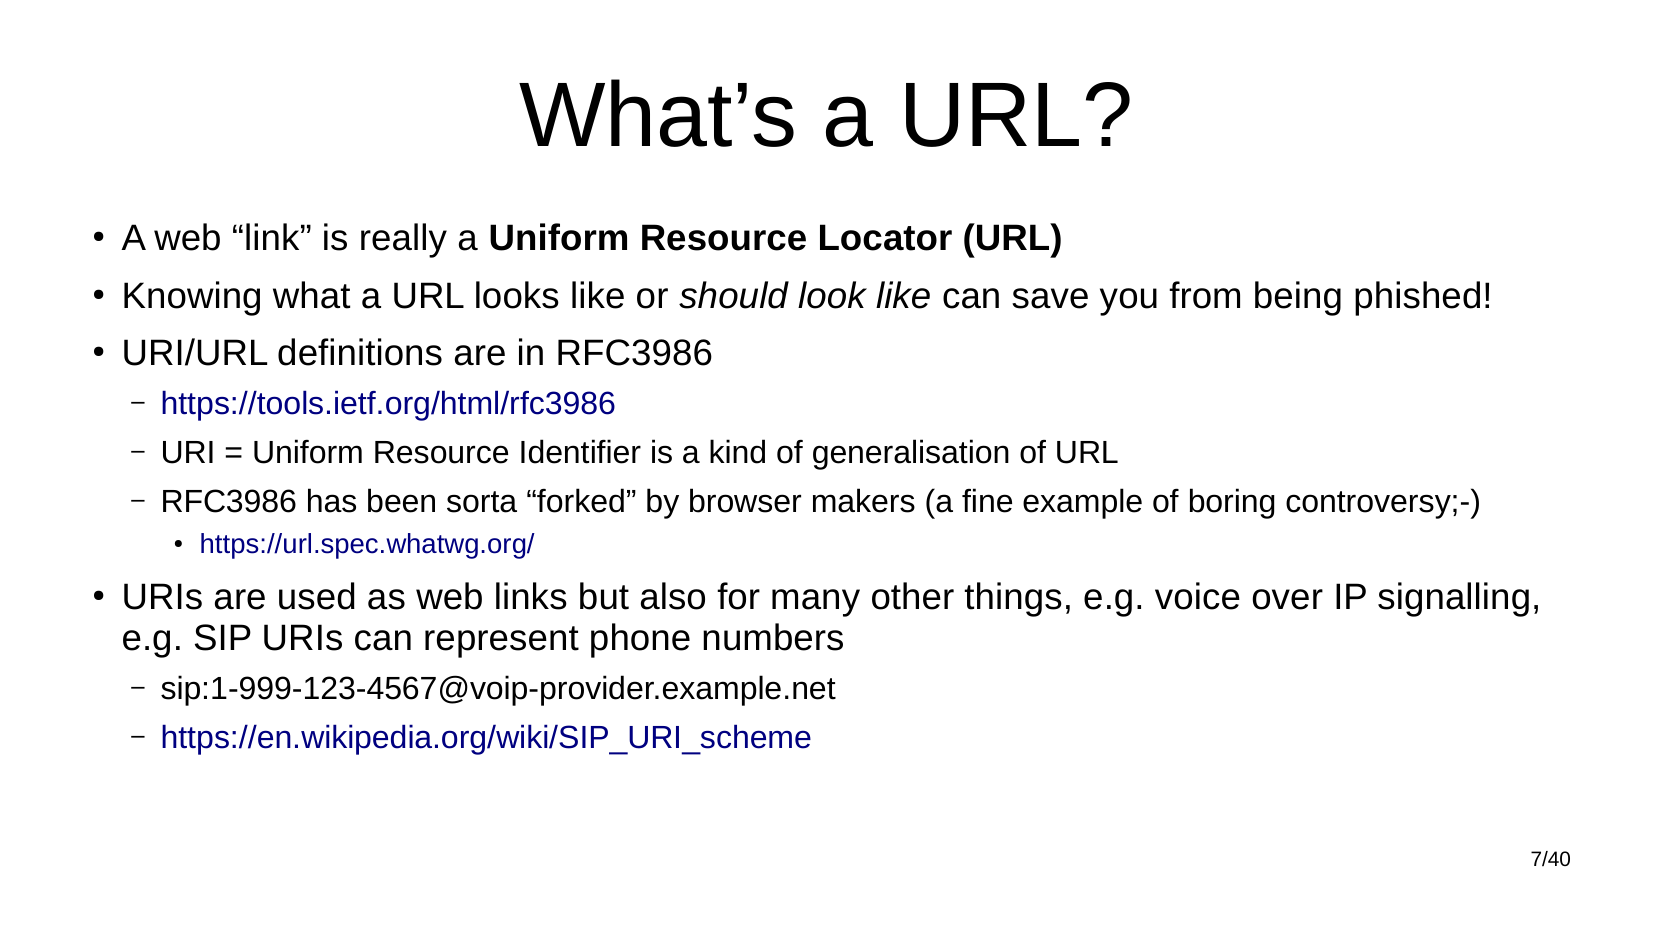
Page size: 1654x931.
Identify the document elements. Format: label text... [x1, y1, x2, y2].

title What’s a URL? [82, 37, 1571, 193]
list A web “link” is really a Uniform Resource Locator (URL) Knowing what a URL looks like or should look like can save you from being phished! URI/URL definitions are in RFC3986 https://tools.ietf.org/html/rfc3986 URI = Uniform Resource Identifier is a kind of generalisation of URL RFC3986 has been sorta “forked” by browser makers (a fine example of boring controversy;-) https://url.spec.whatwg.org/ URIs are used as web links but also for many other things, e.g. voice over IP signalling, e.g. SIP URIs can represent phone numbers sip:1-999-123-4567@voip-provider.example.net https://en.wikipedia.org/wiki/SIP_URI_scheme [82, 217, 1571, 758]
